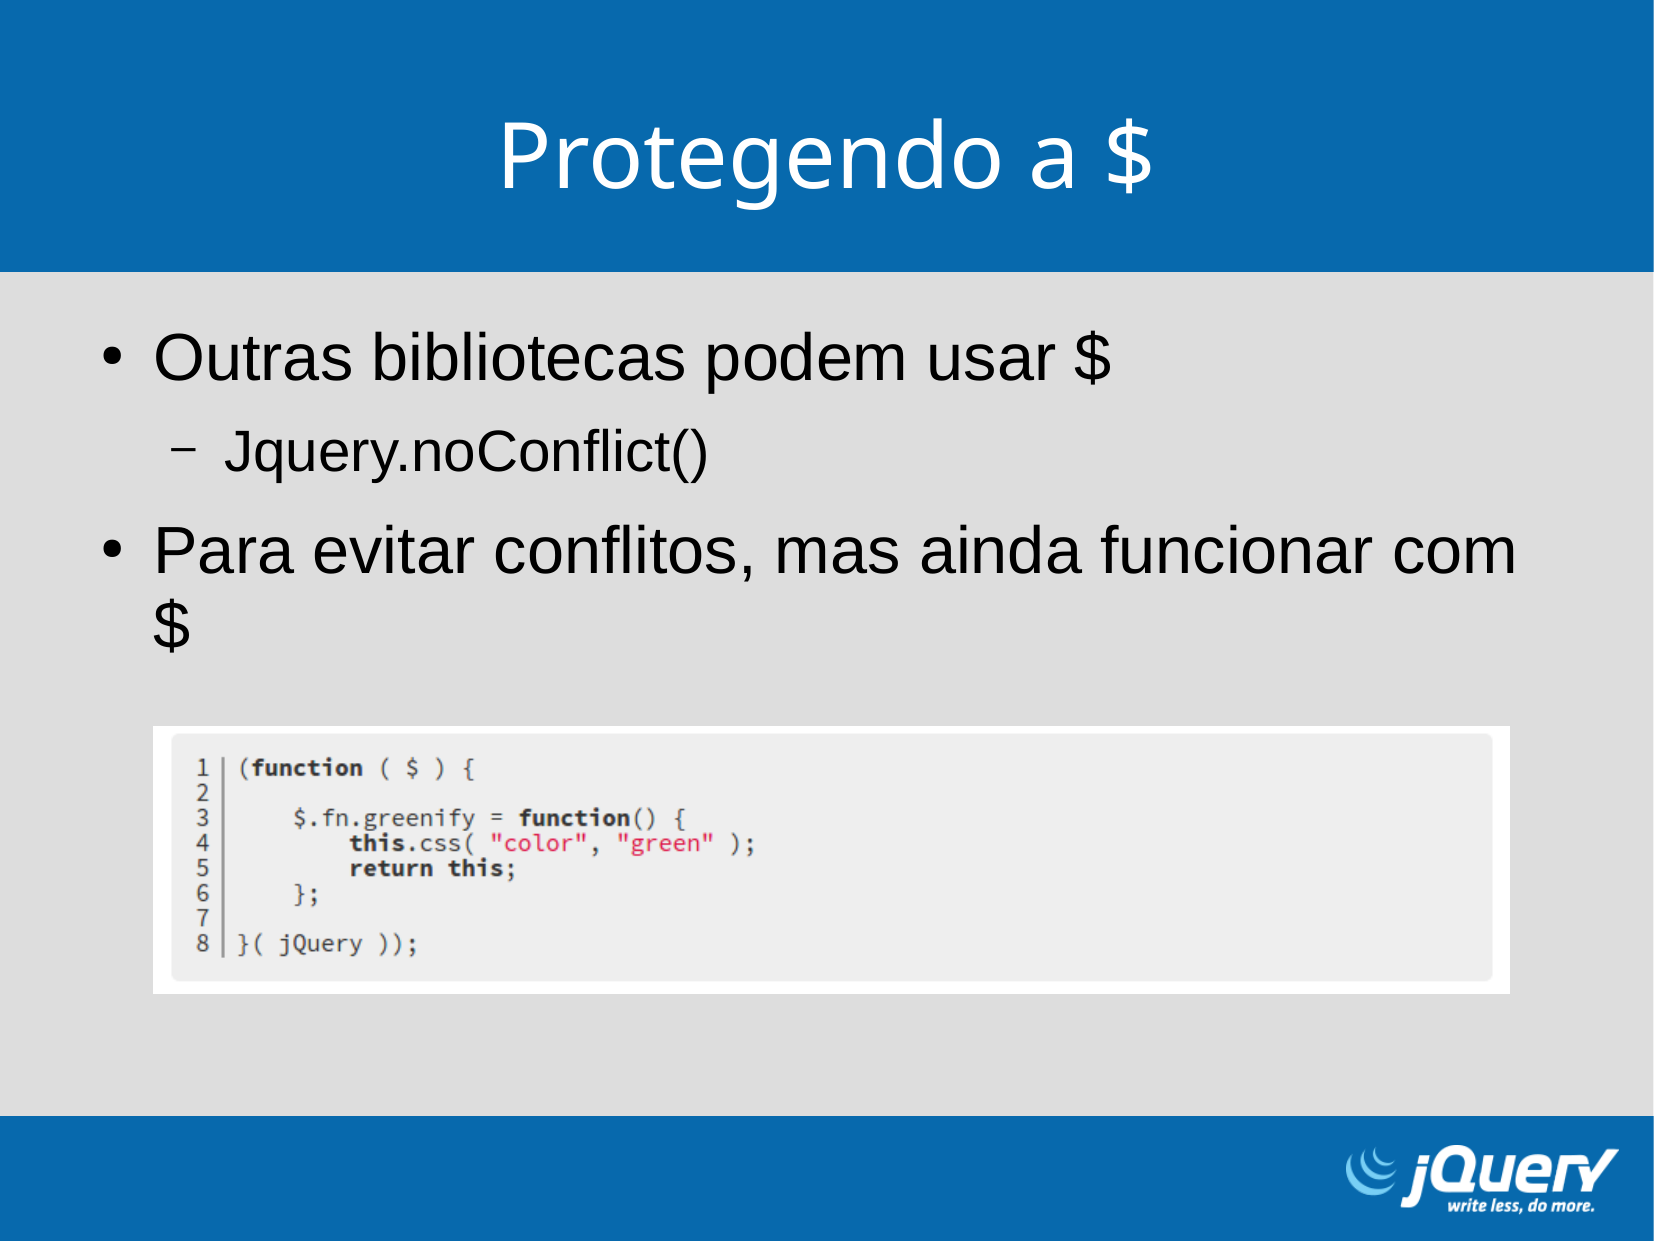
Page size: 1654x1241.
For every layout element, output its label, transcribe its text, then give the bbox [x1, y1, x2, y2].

list Outras bibliotecas podem usar $ Jquery.noConflict() Para evitar conflitos, mas ainda funcionar com $ [82, 320, 1571, 1040]
picture [0, 1116, 1654, 1241]
title Protegendo a $ [82, 49, 1571, 257]
picture [153, 726, 1510, 994]
picture [0, 0, 1654, 272]
